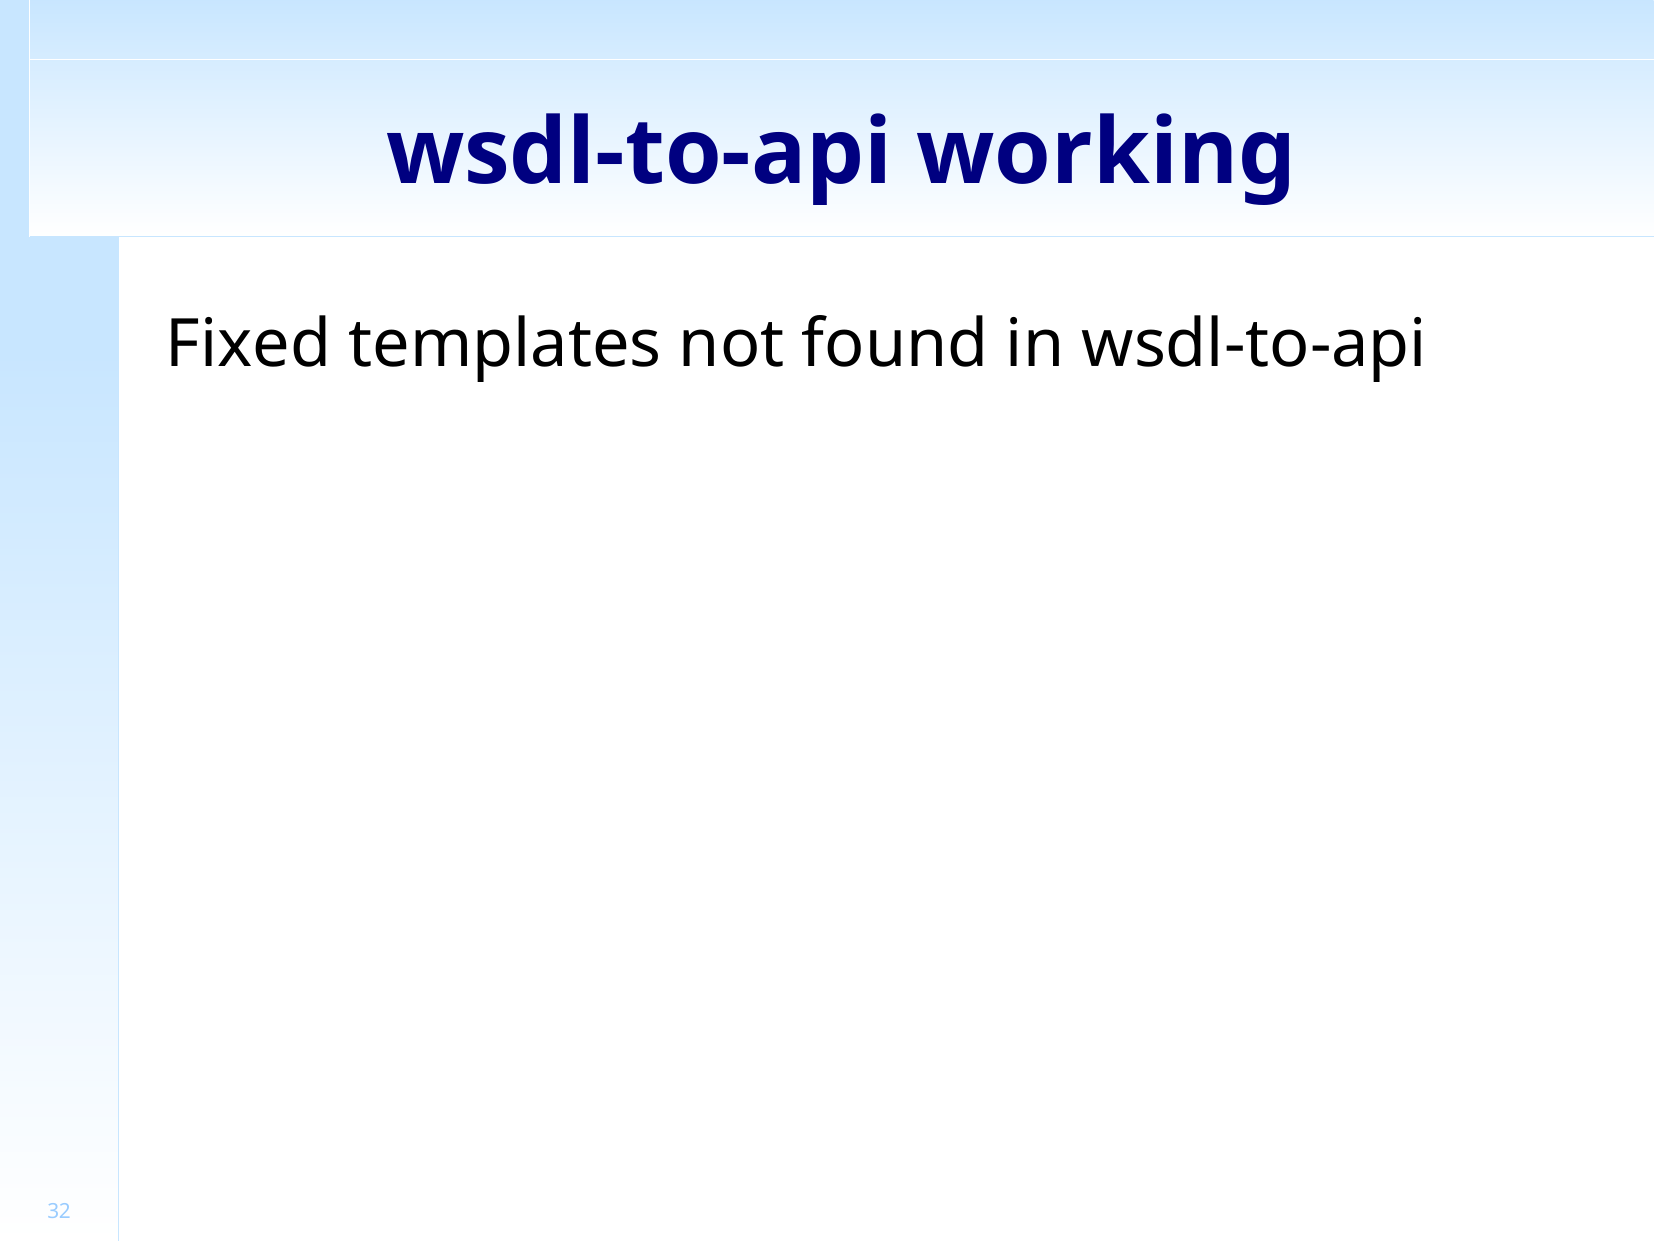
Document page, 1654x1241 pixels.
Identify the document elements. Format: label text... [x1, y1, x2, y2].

title wsdl-to-api working [29, 59, 1654, 237]
list Fixed templates not found in wsdl-to-api [147, 295, 1625, 1182]
